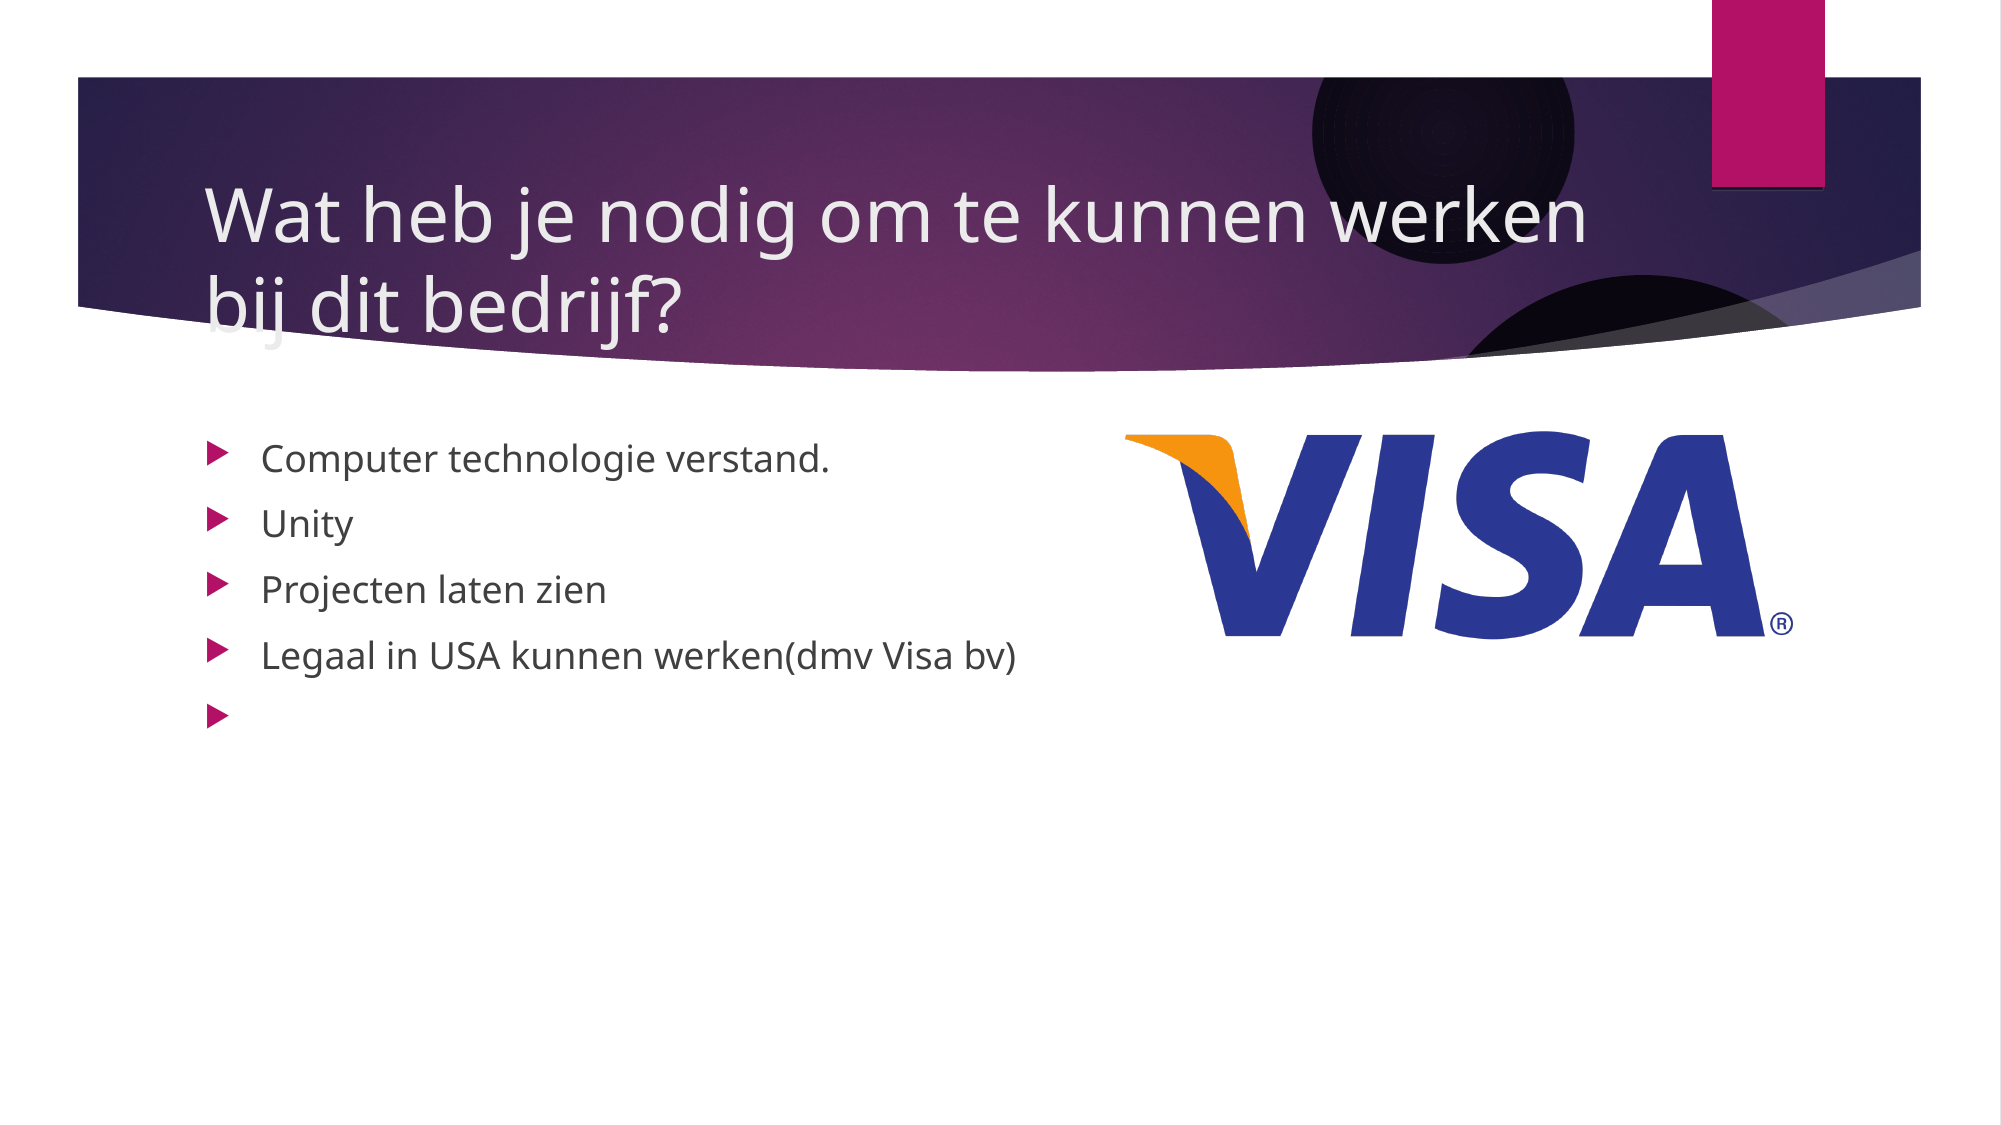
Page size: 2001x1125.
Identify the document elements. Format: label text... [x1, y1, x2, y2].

picture [1088, 394, 1830, 677]
list Computer technologie verstand. Unity Projecten laten zien Legaal in USA kunnen werken(dmv Visa bv) [189, 427, 1638, 988]
title Wat heb je nodig om te kunnen werken bij dit bedrijf? [189, 159, 1627, 276]
